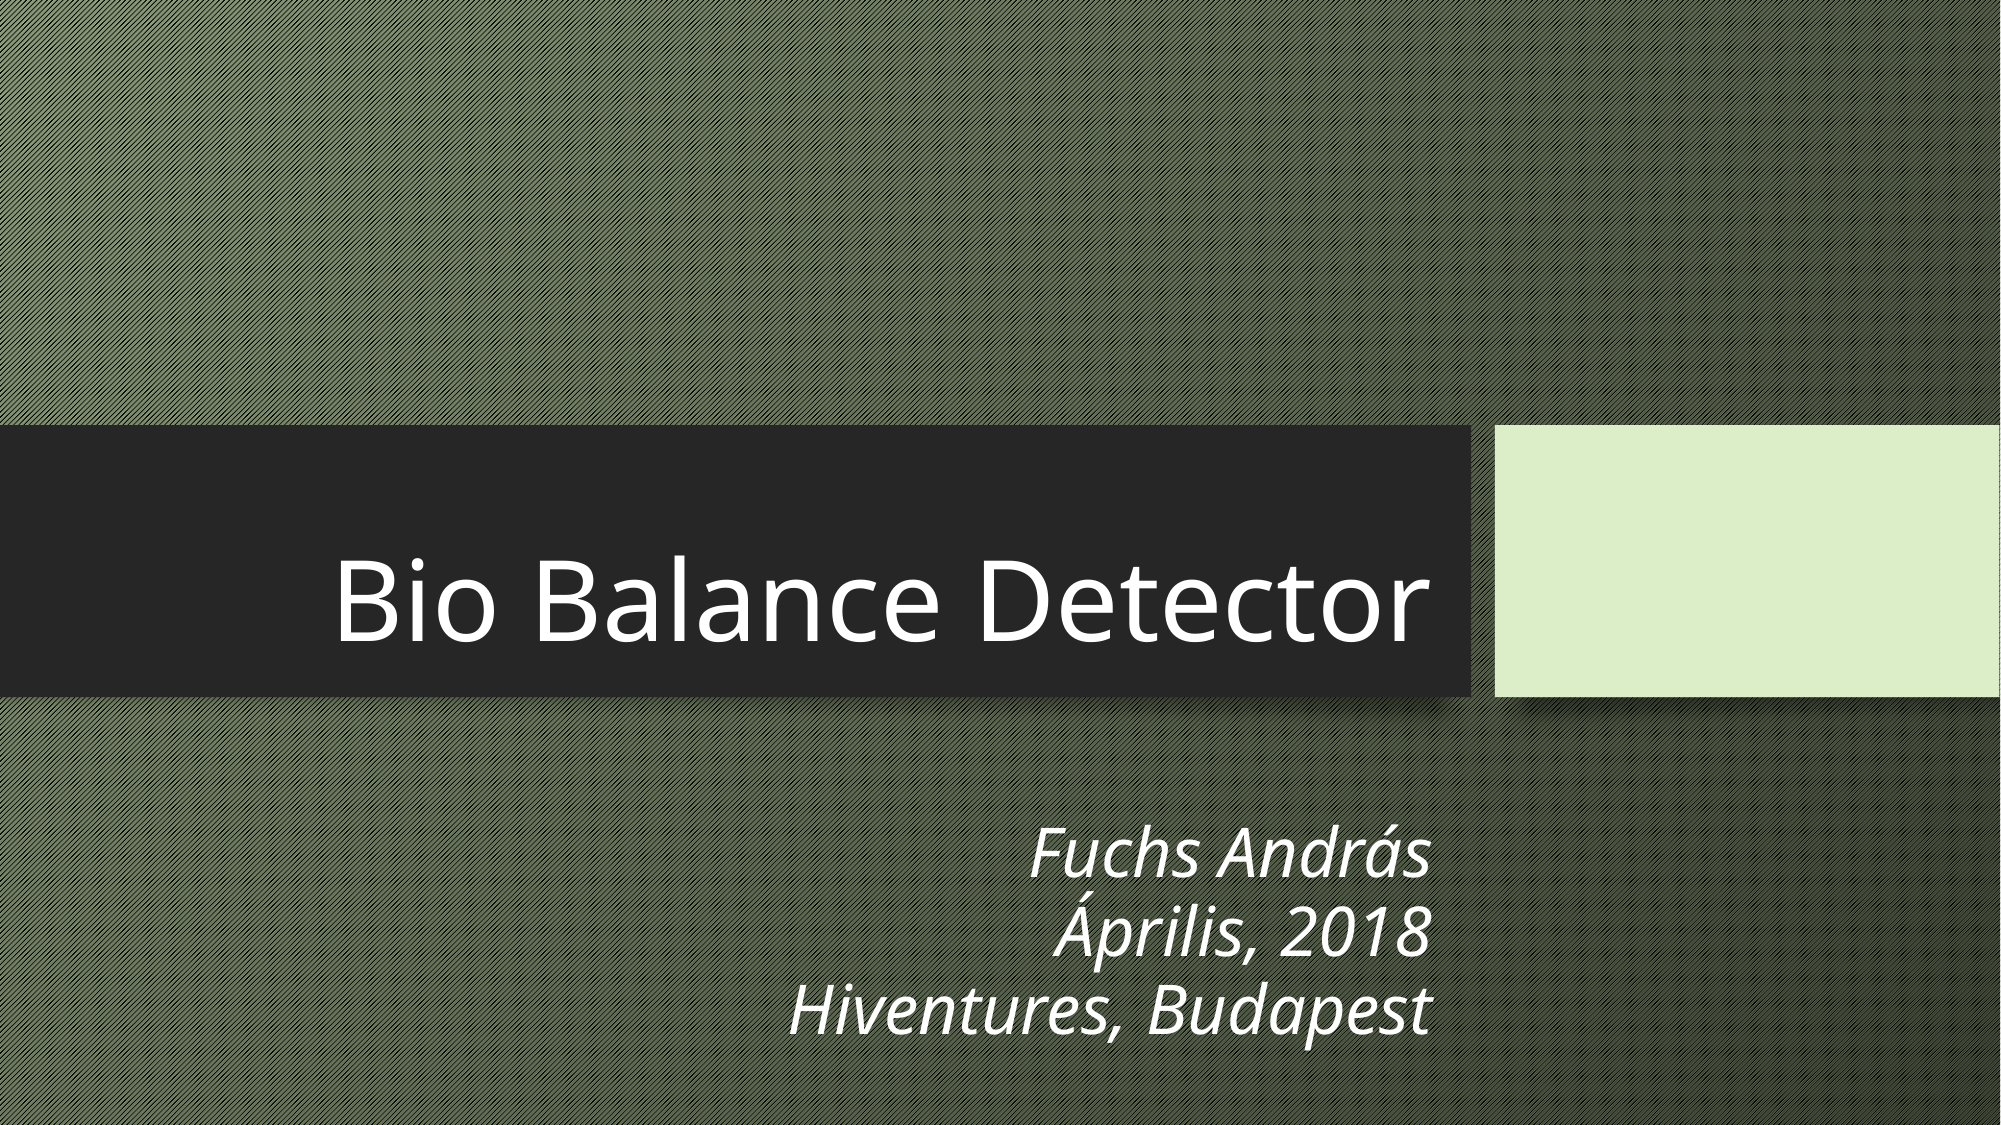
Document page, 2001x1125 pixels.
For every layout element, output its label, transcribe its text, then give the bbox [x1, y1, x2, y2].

picture [0, 0, 2001, 1125]
subtitle Fuchs András Április, 2018 Hiventures, Budapest [111, 720, 1448, 1041]
title Bio Balance Detector [111, 448, 1448, 674]
